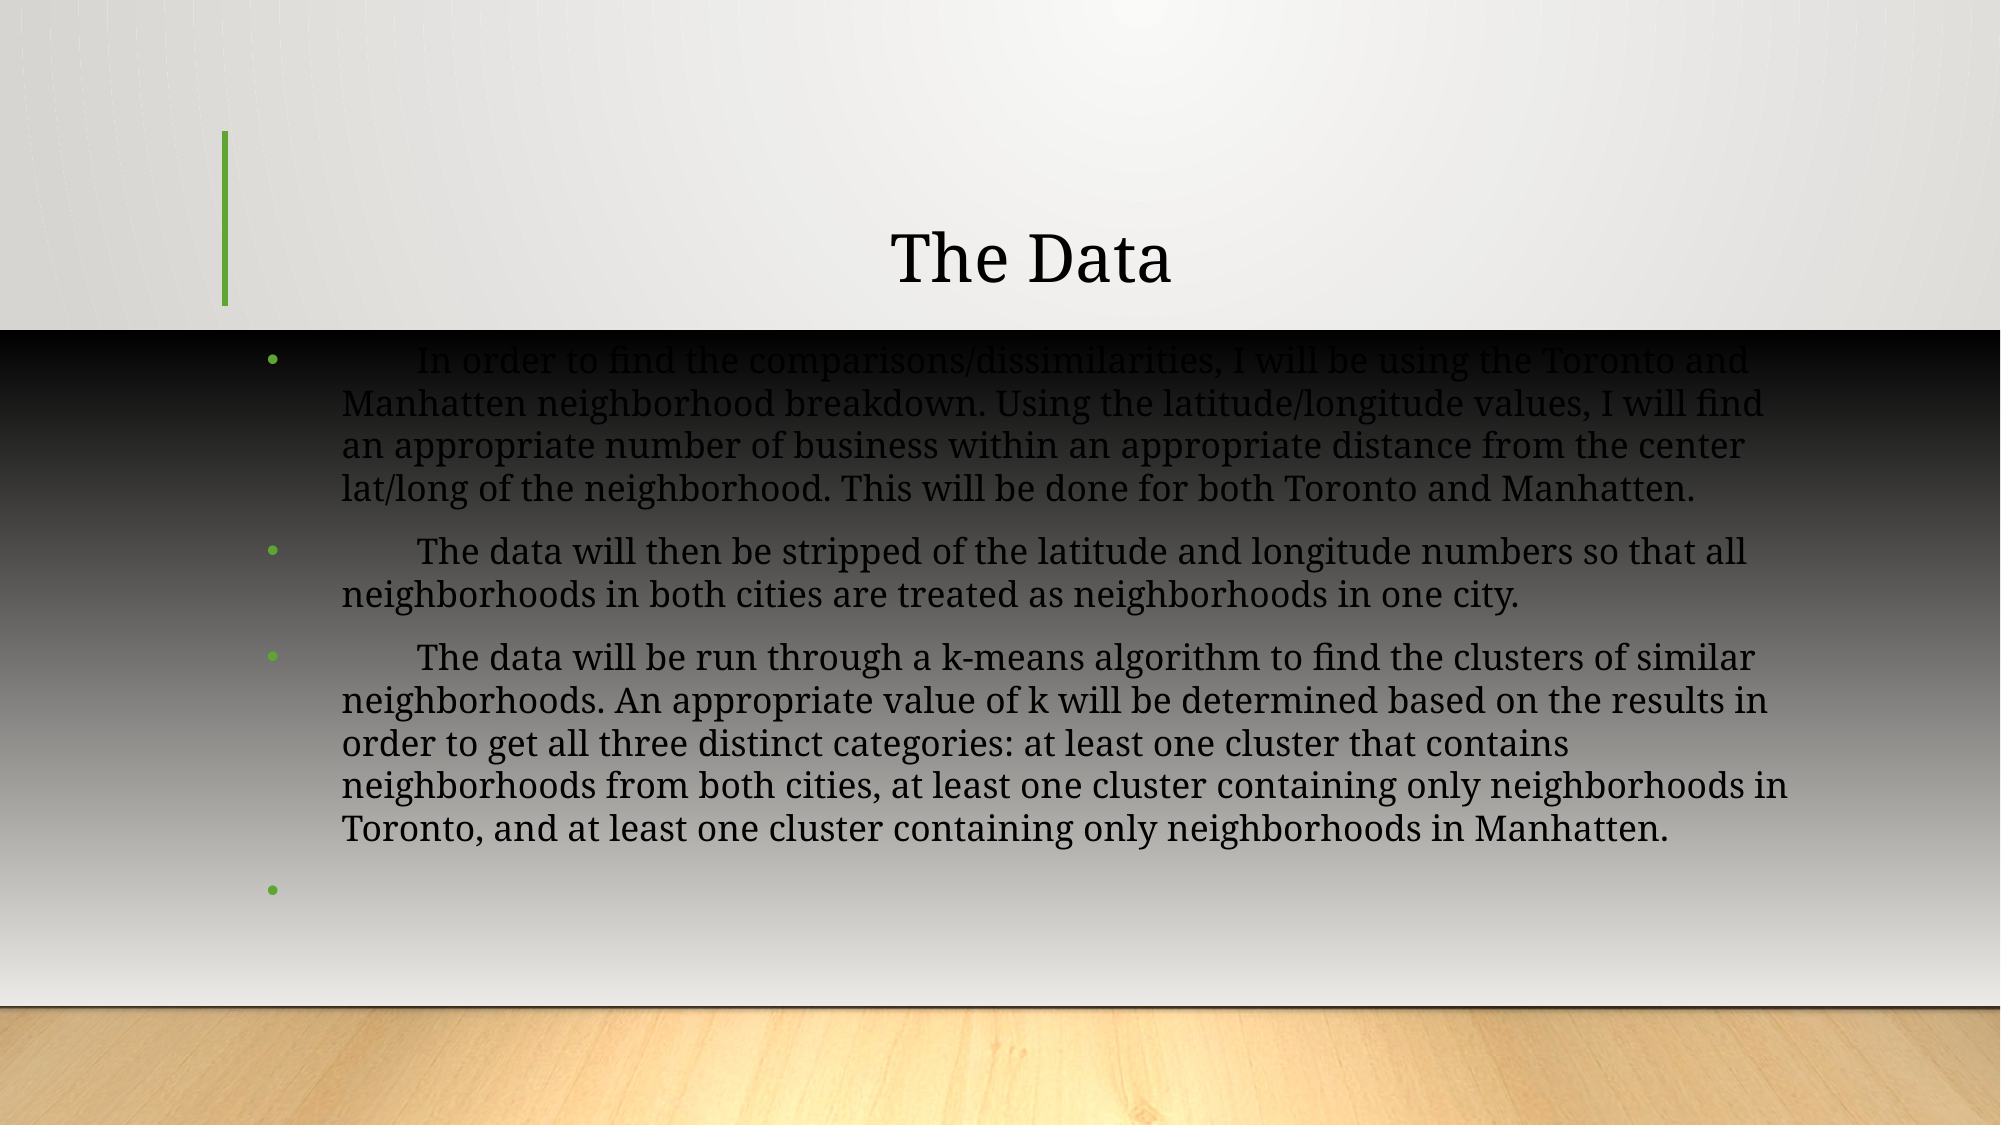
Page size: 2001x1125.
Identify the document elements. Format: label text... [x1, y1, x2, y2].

list In order to find the comparisons/dissimilarities, I will be using the Toronto and Manhatten neighborhood breakdown. Using the latitude/longitude values, I will find an appropriate number of business within an appropriate distance from the center lat/long of the neighborhood. This will be done for both Toronto and Manhatten. The data will then be stripped of the latitude and longitude numbers so that all neighborhoods in both cities are treated as neighborhoods in one city. The data will be run through a k-means algorithm to find the clusters of similar neighborhoods. An appropriate value of k will be determined based on the results in order to get all three distinct categories: at least one cluster that contains neighborhoods from both cities, at least one cluster containing only neighborhoods in Toronto, and at least one cluster containing only neighborhoods in Manhatten. [251, 330, 1814, 897]
title The Data [251, 131, 1814, 305]
